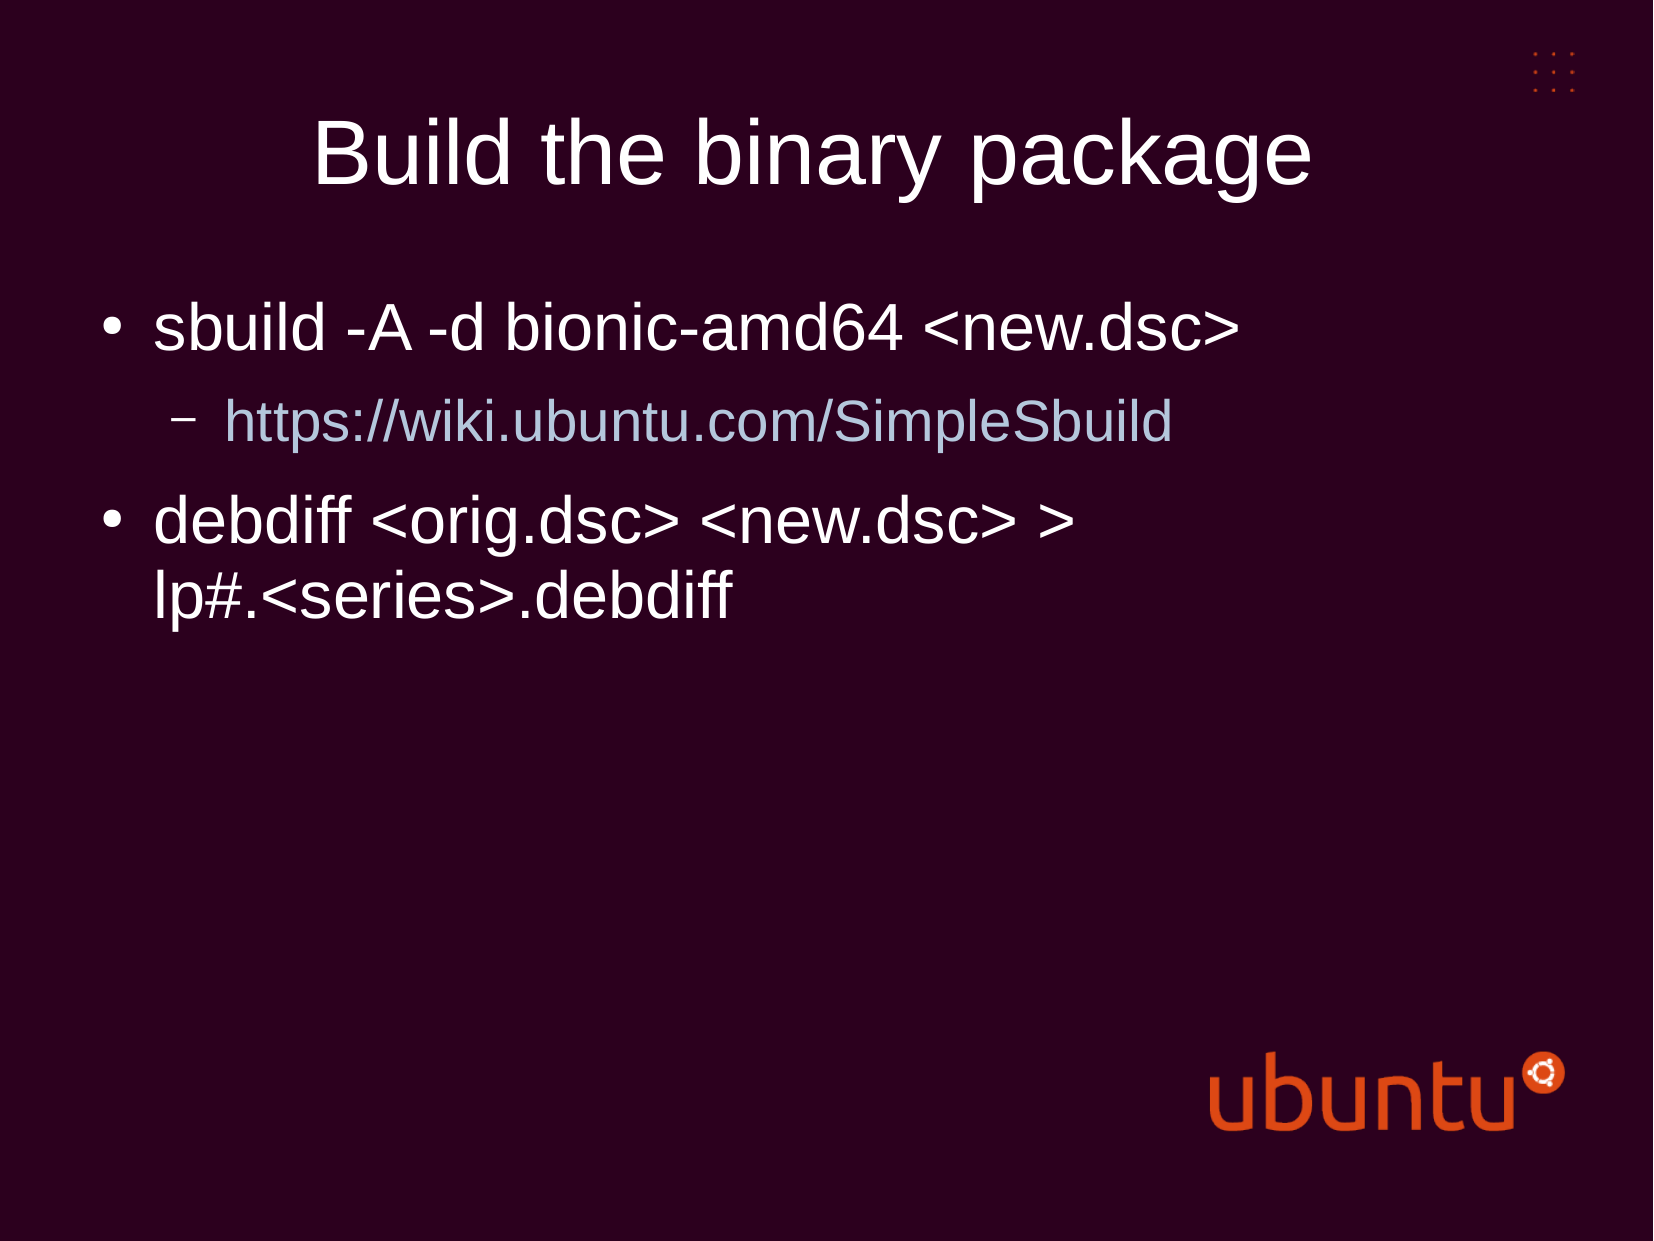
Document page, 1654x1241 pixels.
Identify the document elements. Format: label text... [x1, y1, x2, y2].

picture [1121, 960, 1653, 1223]
picture [1571, 49, 1575, 94]
title Build the binary package [82, 49, 1571, 257]
list sbuild -A -d bionic-amd64 <new.dsc> https://wiki.ubuntu.com/SimpleSbuild debdiff <orig.dsc> <new.dsc> > lp#.<series>.debdiff [82, 290, 1571, 1010]
